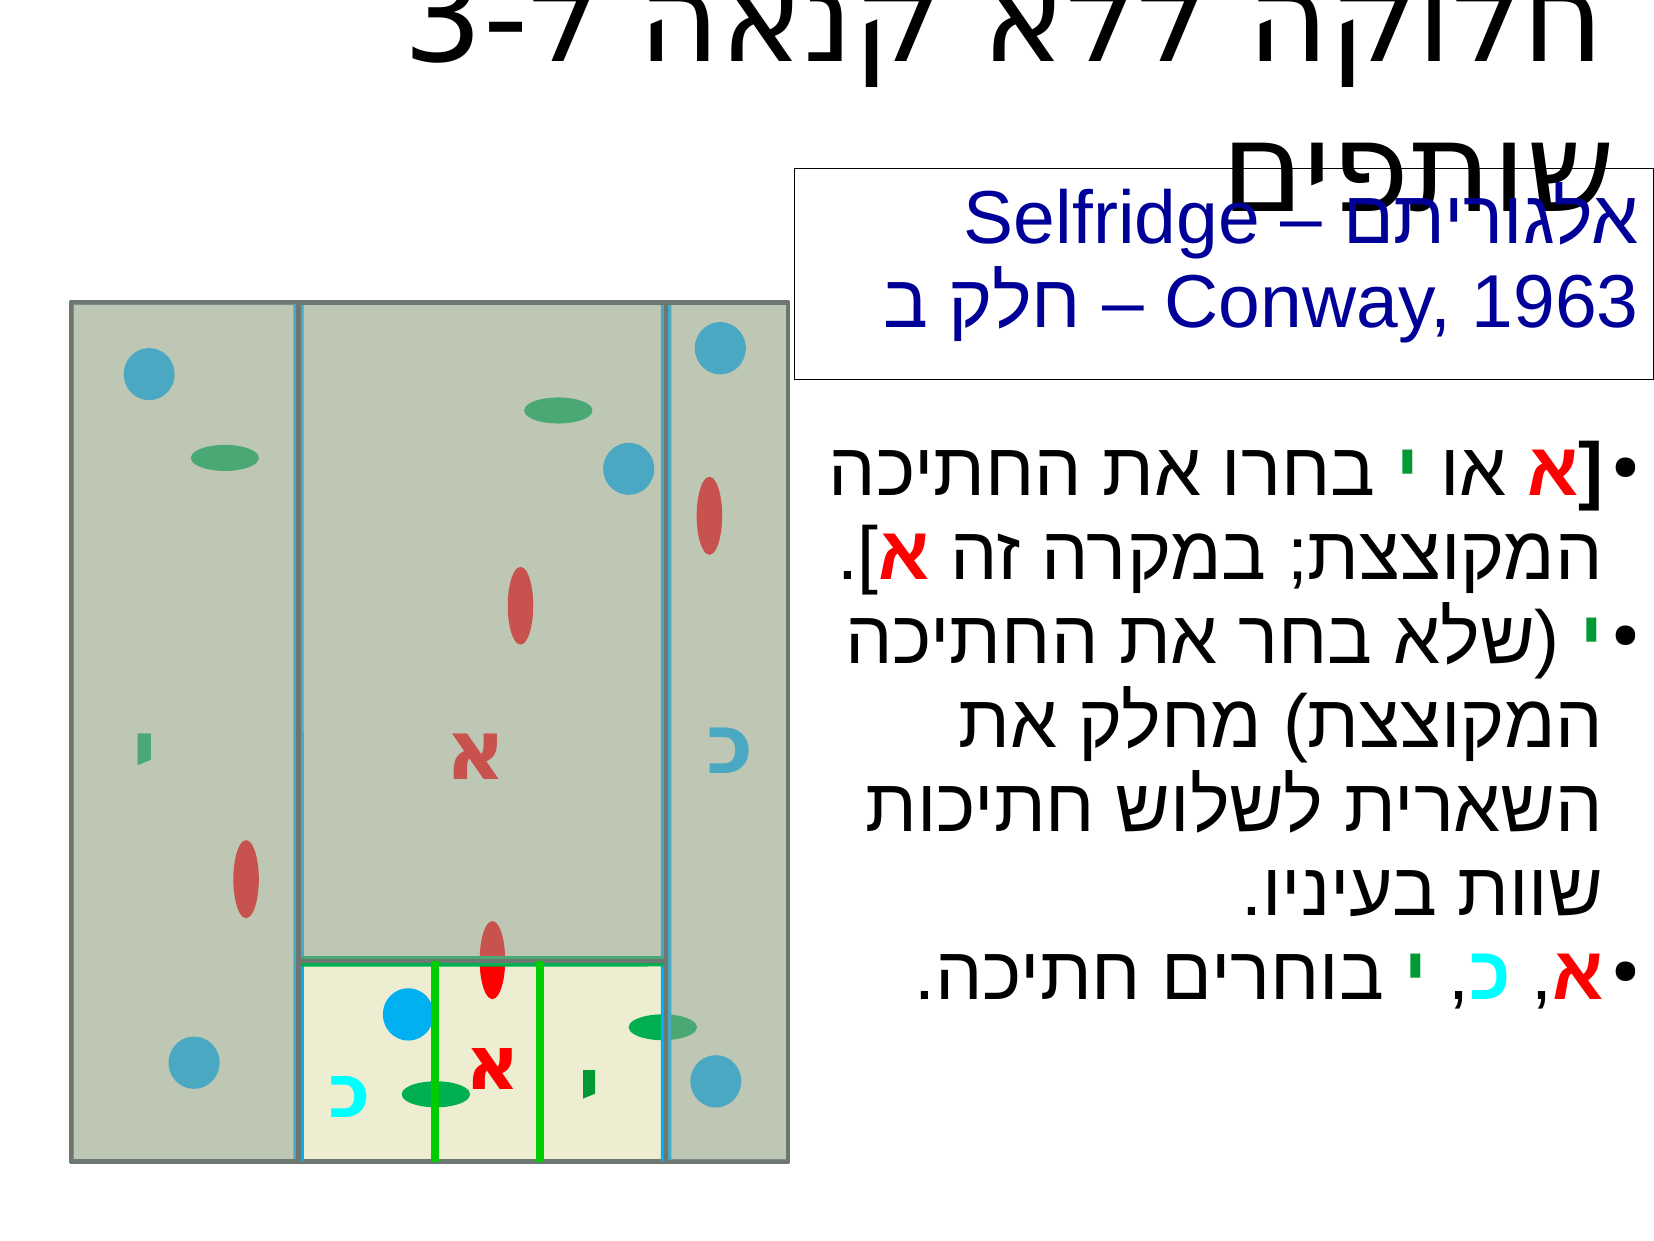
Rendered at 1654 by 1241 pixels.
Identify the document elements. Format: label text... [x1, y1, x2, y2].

text_box י [565, 1035, 616, 1138]
text_box [71, 301, 788, 1163]
text_box [304, 967, 431, 1162]
text_box [439, 967, 536, 1162]
text_box אלגוריתם Selfridge – Conway, 1963 – חלק ב [794, 168, 1654, 380]
text_box [544, 967, 660, 1162]
text_box כ [315, 1040, 386, 1143]
text_box [א או י בחרו את החתיכה המקוצצת; במקרה זה א]. י (שלא בחר את החתיכה המקוצצת) מחלק את השארית לשלוש חתיכות שוות בעיניו. א, כ, י בוחרים חתיכה. [795, 420, 1654, 1023]
text_box א [420, 1012, 535, 1115]
title חלוקה ללא קנאה ל-3 שותפים [30, 7, 1654, 166]
